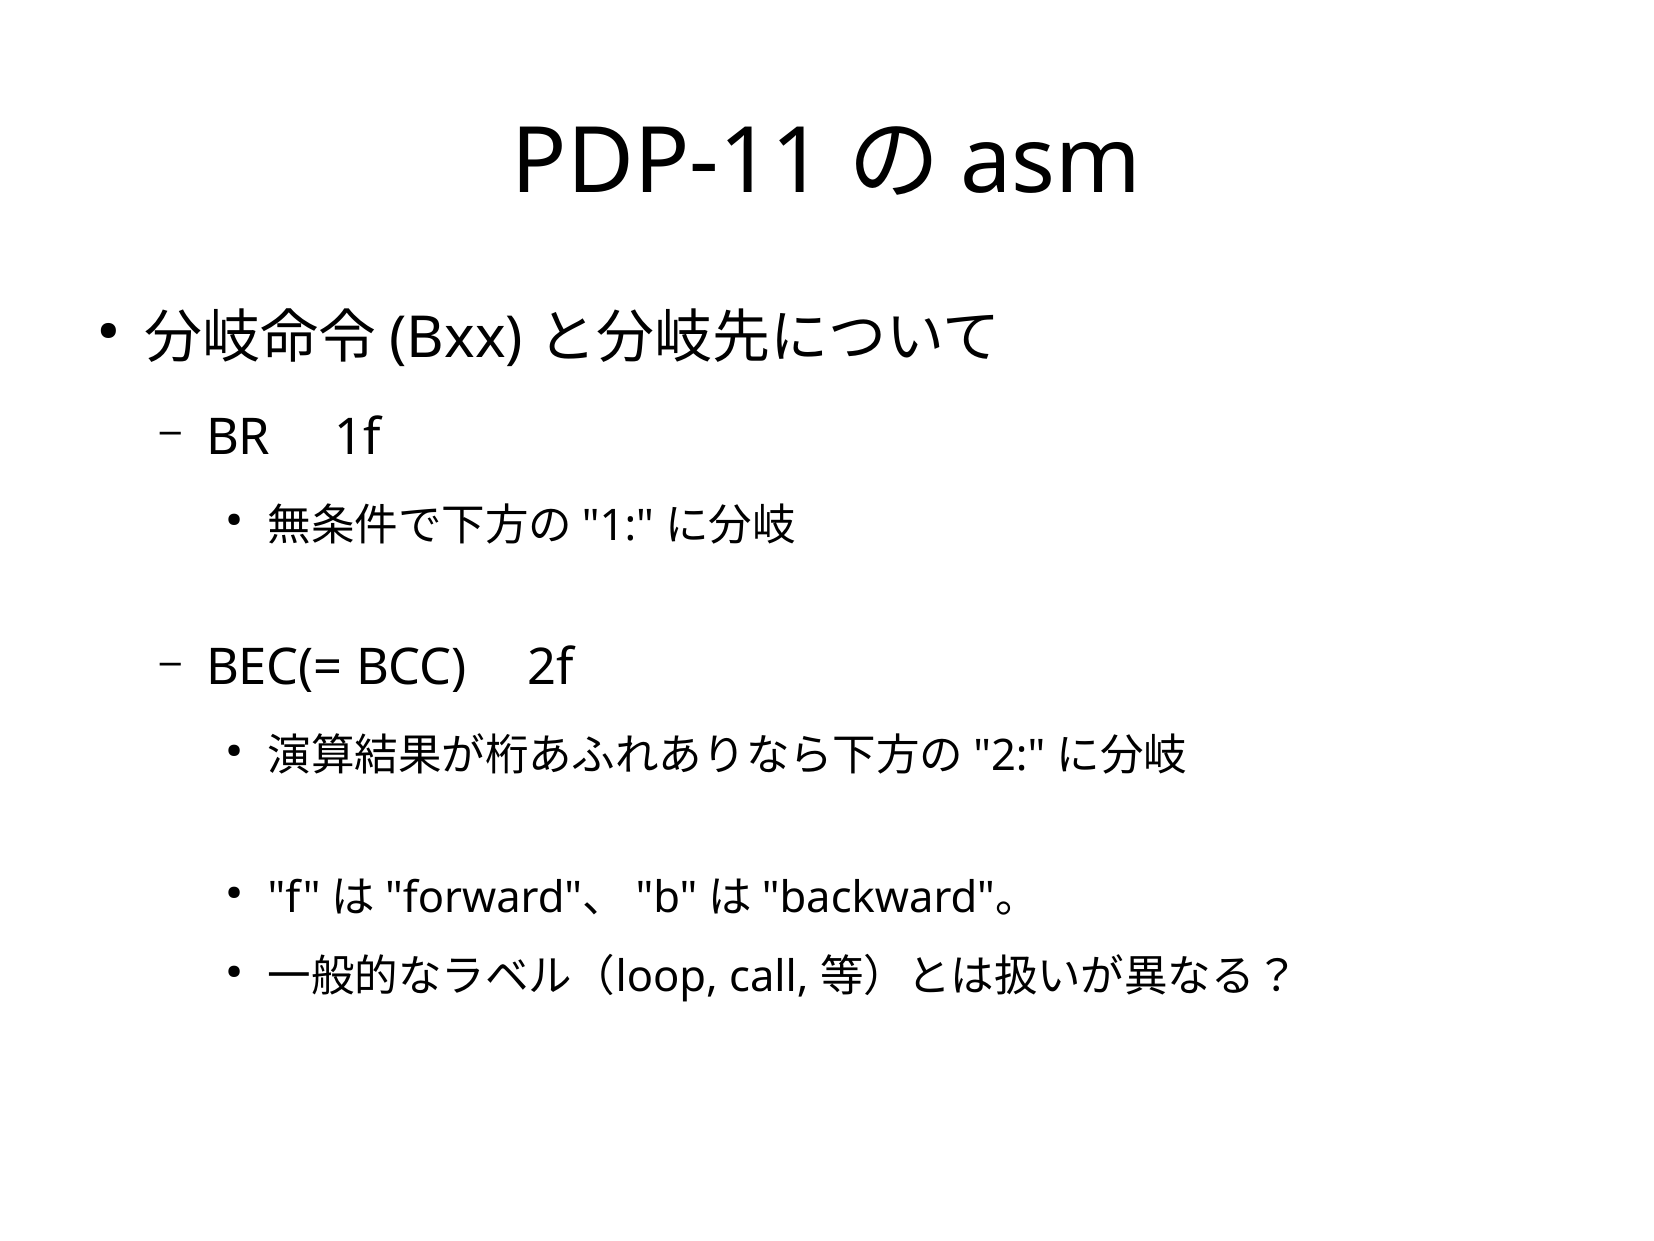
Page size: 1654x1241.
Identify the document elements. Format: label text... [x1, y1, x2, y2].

title PDP-11 の asm [82, 49, 1571, 257]
list 分岐命令 (Bxx) と分岐先について BR 1f 無条件で下方の "1:" に分岐 BEC(= BCC) 2f 演算結果が桁あふれありなら下方の "2:" に分岐 "f" は "forward"、 "b" は "backward"。 一般的なラベル（loop, call, 等）とは扱いが異なる？ [82, 290, 1538, 1010]
